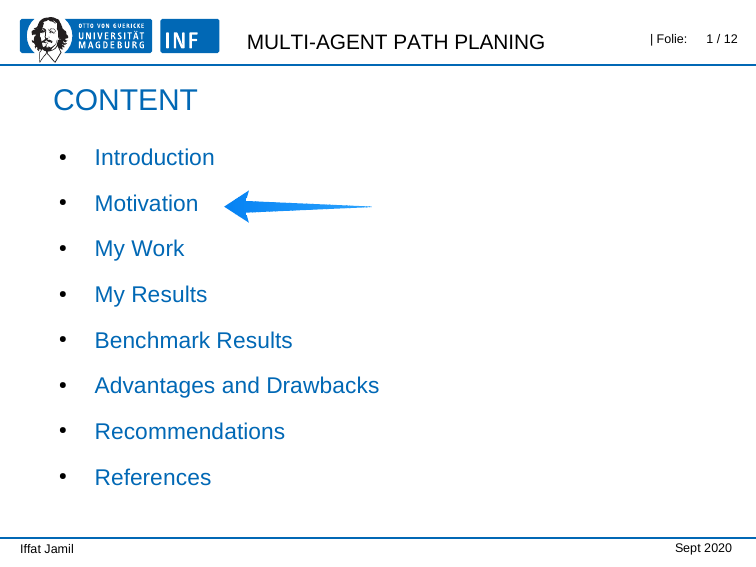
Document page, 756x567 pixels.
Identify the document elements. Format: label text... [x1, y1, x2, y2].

text_box MULTI-AGENT PATH PLANING [246, 30, 548, 61]
text_box [2, 66, 756, 537]
text_box My Work [59, 236, 185, 262]
text_box 1 / 12 [706, 32, 738, 47]
text_box Iffat Jamil [20, 542, 74, 557]
text_box Advantages and Drawbacks [59, 373, 380, 399]
text_box References [59, 464, 221, 490]
text_box My Results [59, 281, 208, 308]
picture [221, 188, 376, 226]
text_box | Folie: [650, 32, 688, 47]
text_box Benchmark Results [59, 327, 293, 353]
text_box Recommendations [59, 418, 286, 445]
text_box Sept 2020 [675, 540, 744, 556]
text_box CONTENT [53, 83, 199, 117]
text_box Introduction [59, 145, 215, 171]
text_box [2, 539, 756, 567]
text_box Motivation [59, 190, 199, 217]
text_box [2, 0, 756, 64]
